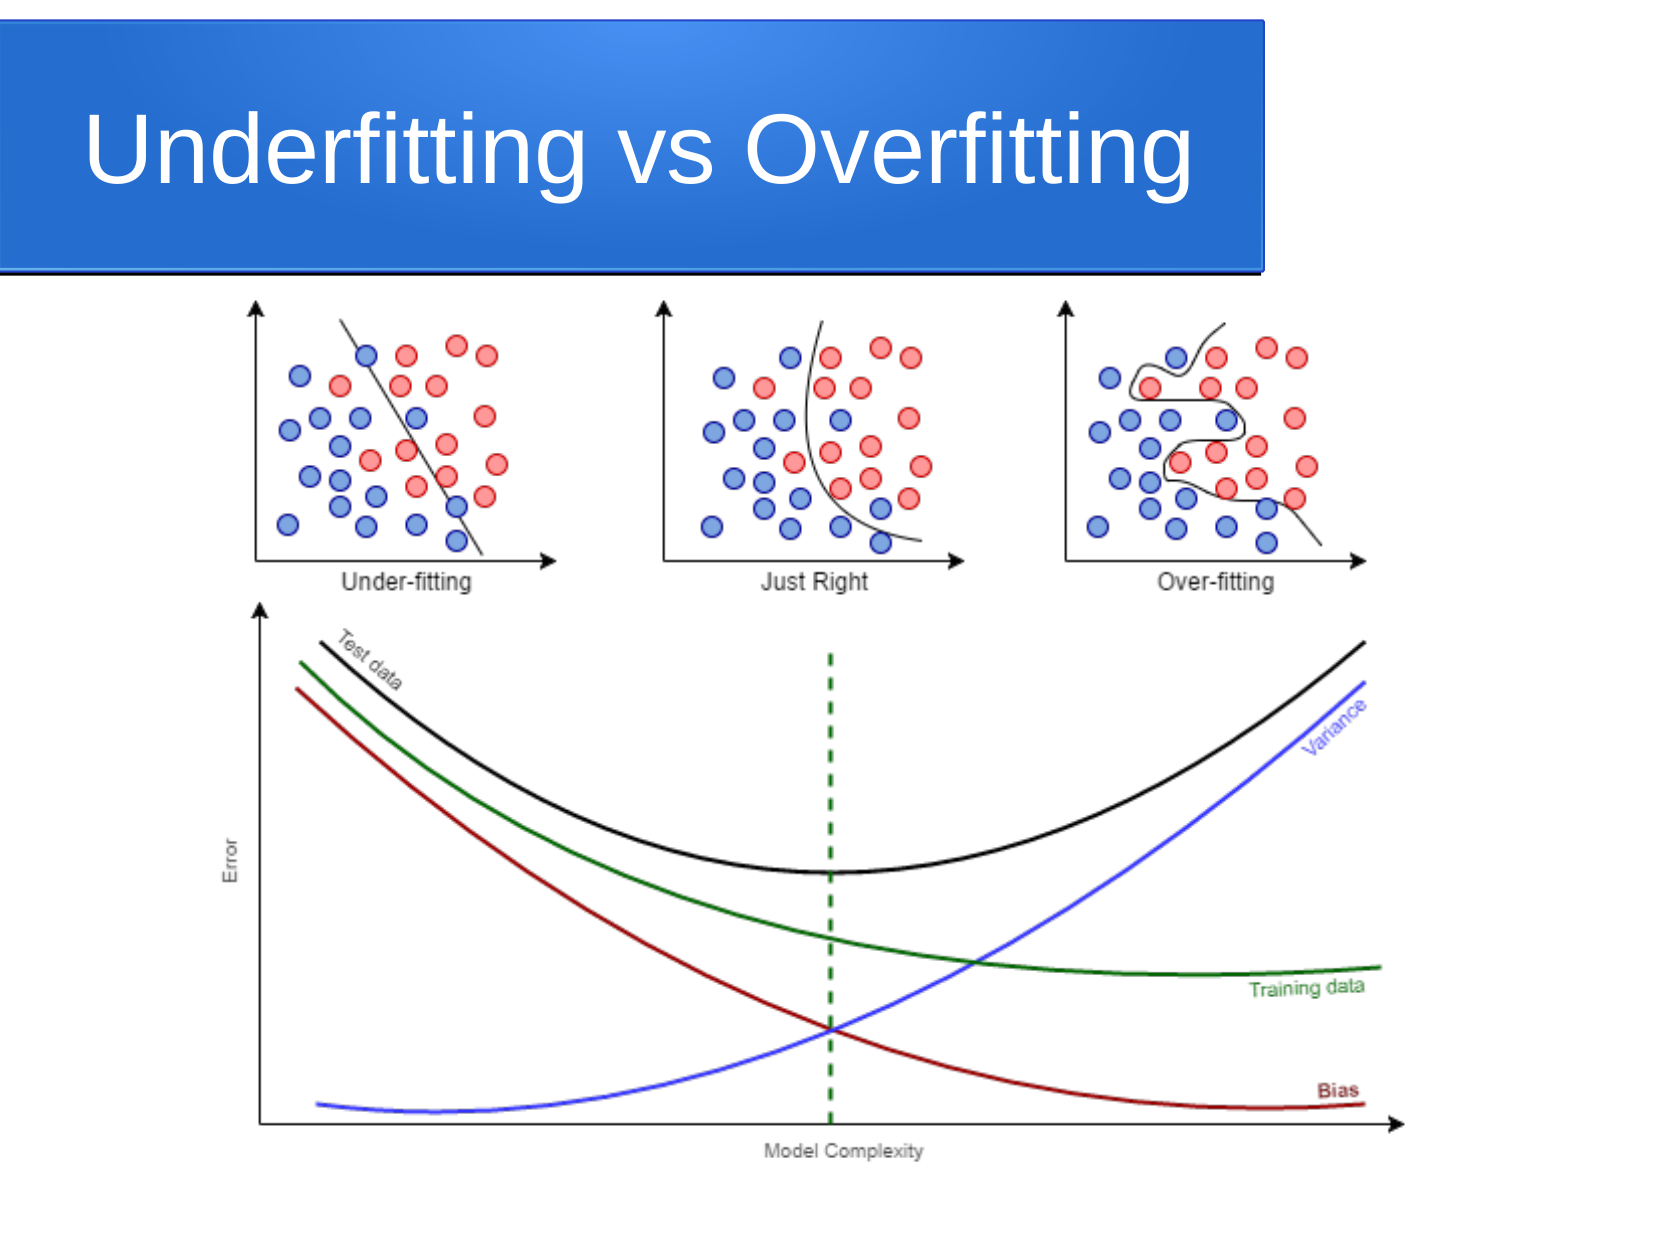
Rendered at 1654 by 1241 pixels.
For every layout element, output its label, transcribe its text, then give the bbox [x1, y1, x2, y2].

title Underfitting vs Overfitting [82, 47, 1235, 252]
picture [207, 283, 1425, 1176]
